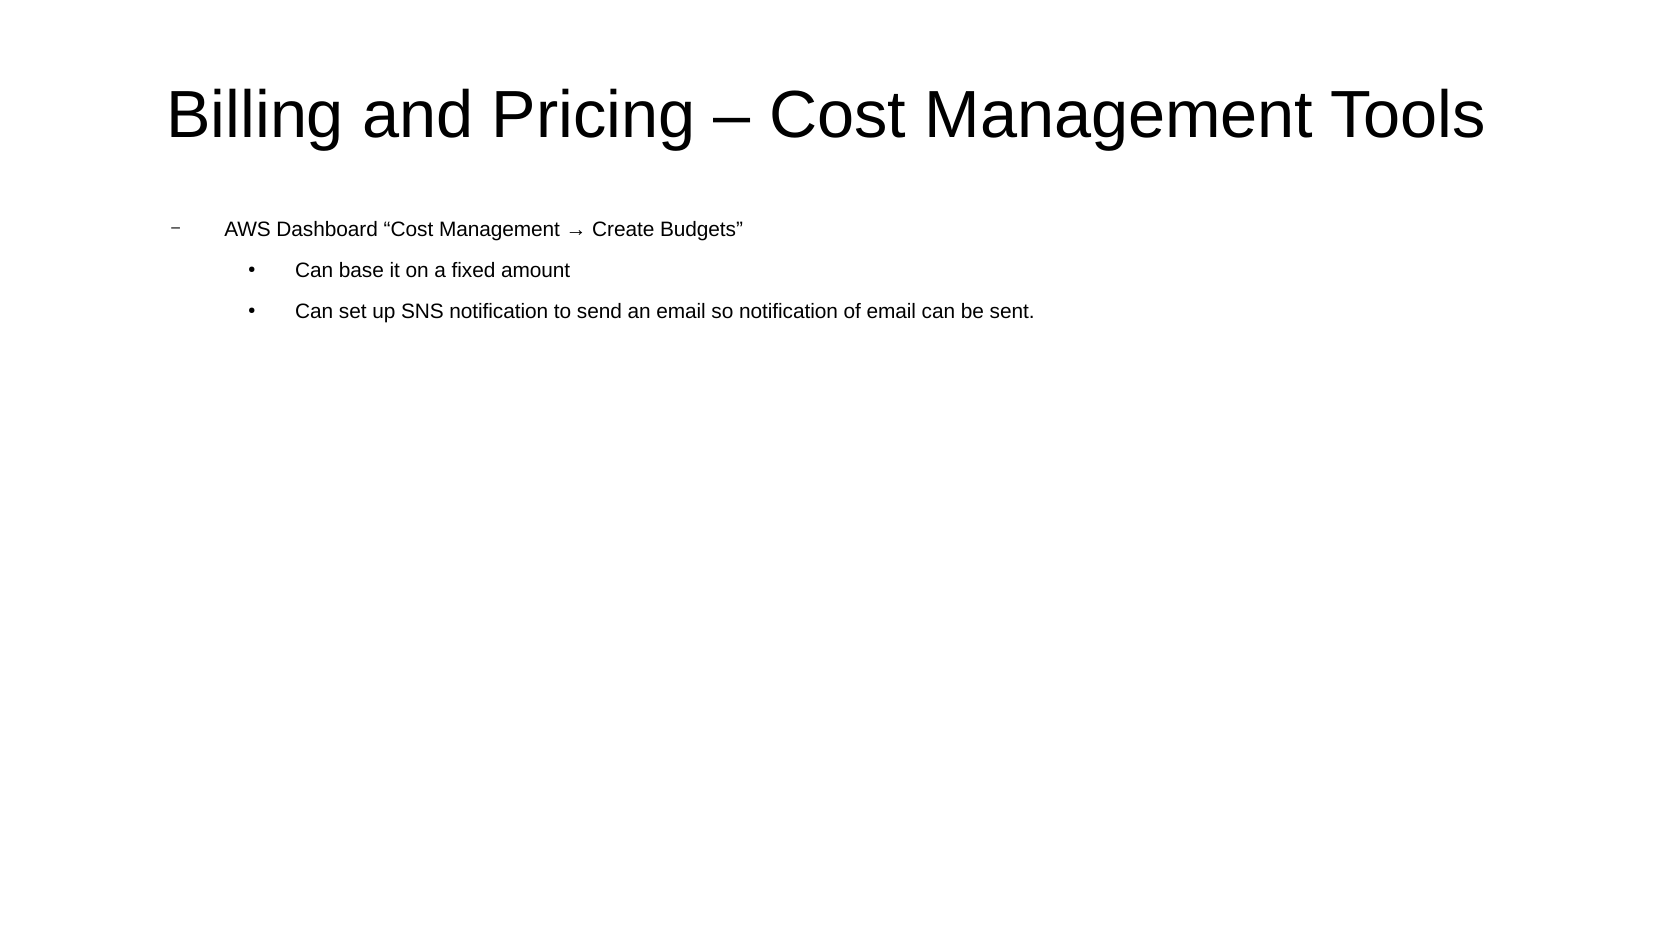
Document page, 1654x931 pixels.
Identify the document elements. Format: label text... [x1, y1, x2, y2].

title Billing and Pricing – Cost Management Tools [82, 37, 1571, 193]
list AWS Dashboard “Cost Management → Create Budgets” Can base it on a fixed amount Can set up SNS notification to send an email so notification of email can be sent. [82, 217, 1571, 758]
